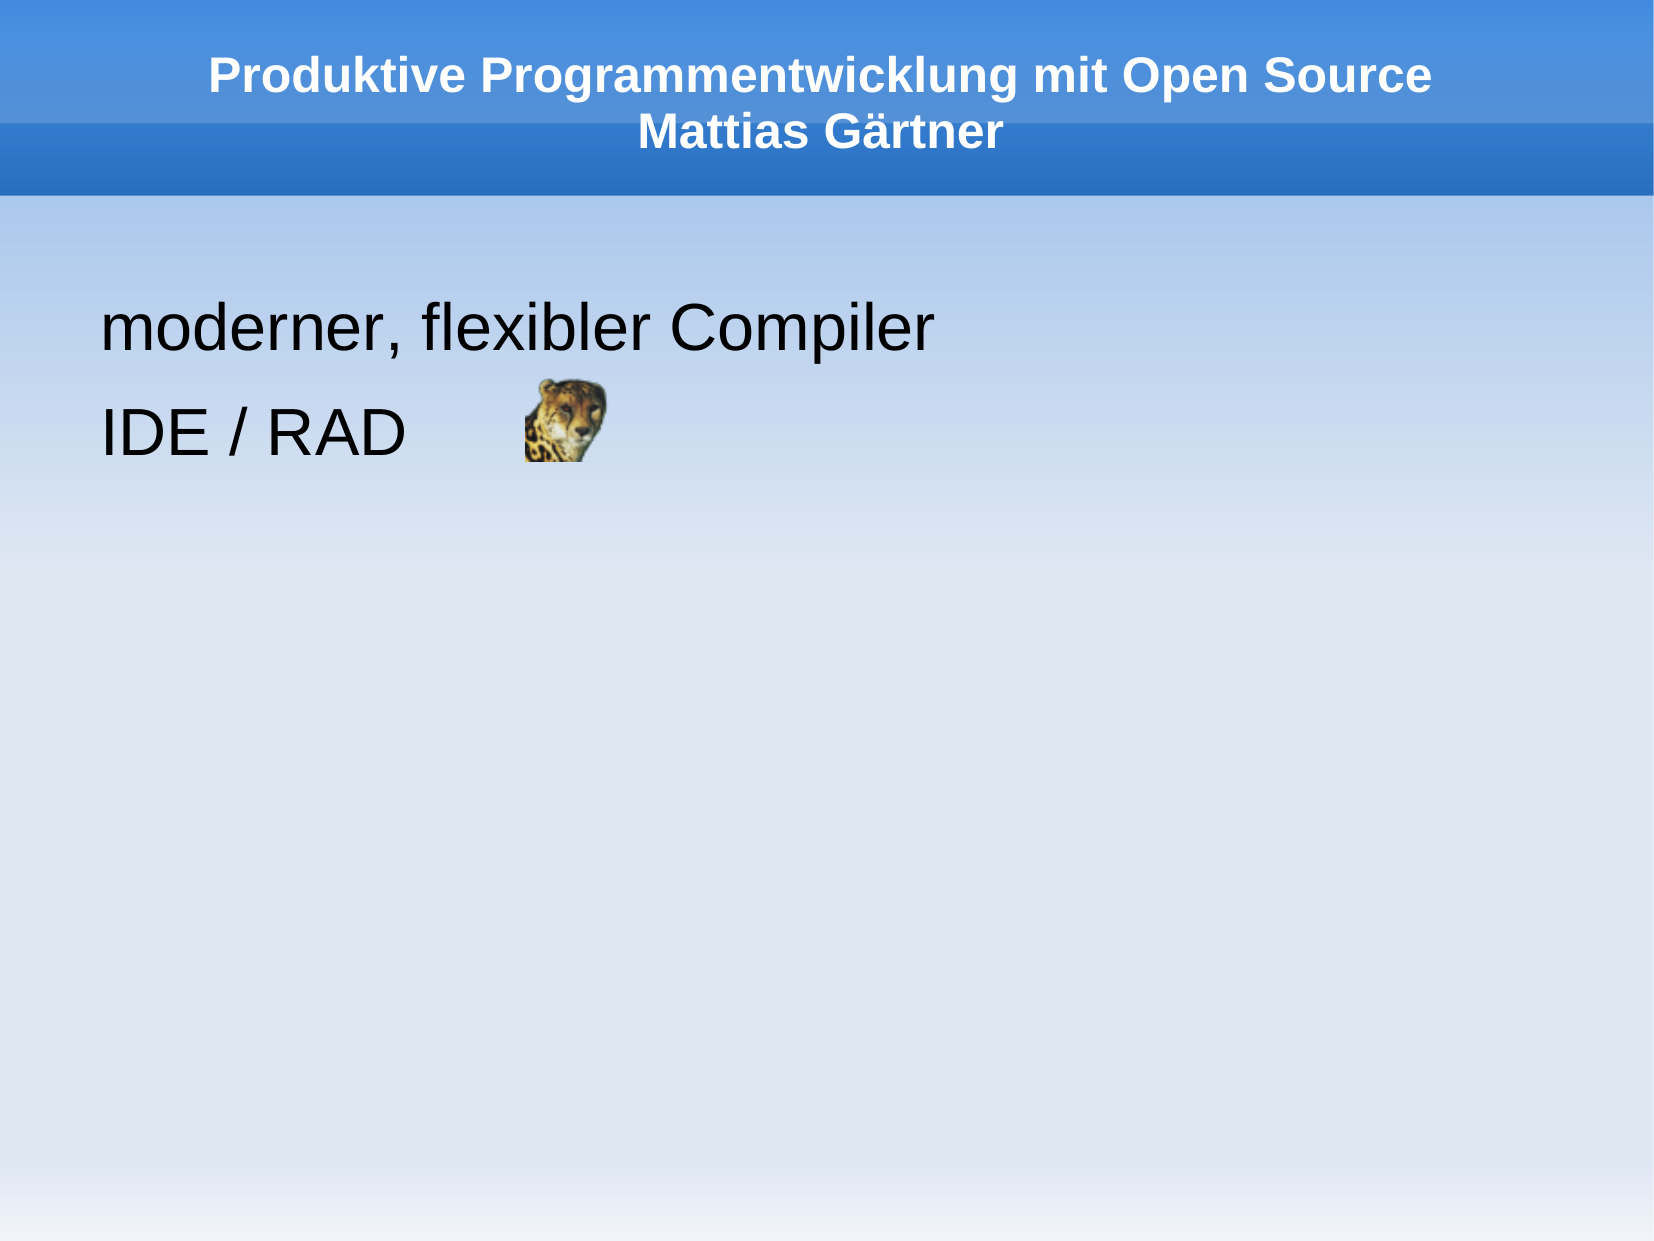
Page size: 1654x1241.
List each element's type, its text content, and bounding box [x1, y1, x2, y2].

list moderner, flexibler Compiler IDE / RAD [82, 290, 1571, 1094]
picture [0, 0, 1654, 1241]
title Produktive Programmentwicklung mit Open Source Mattias Gärtner [76, 7, 1565, 200]
